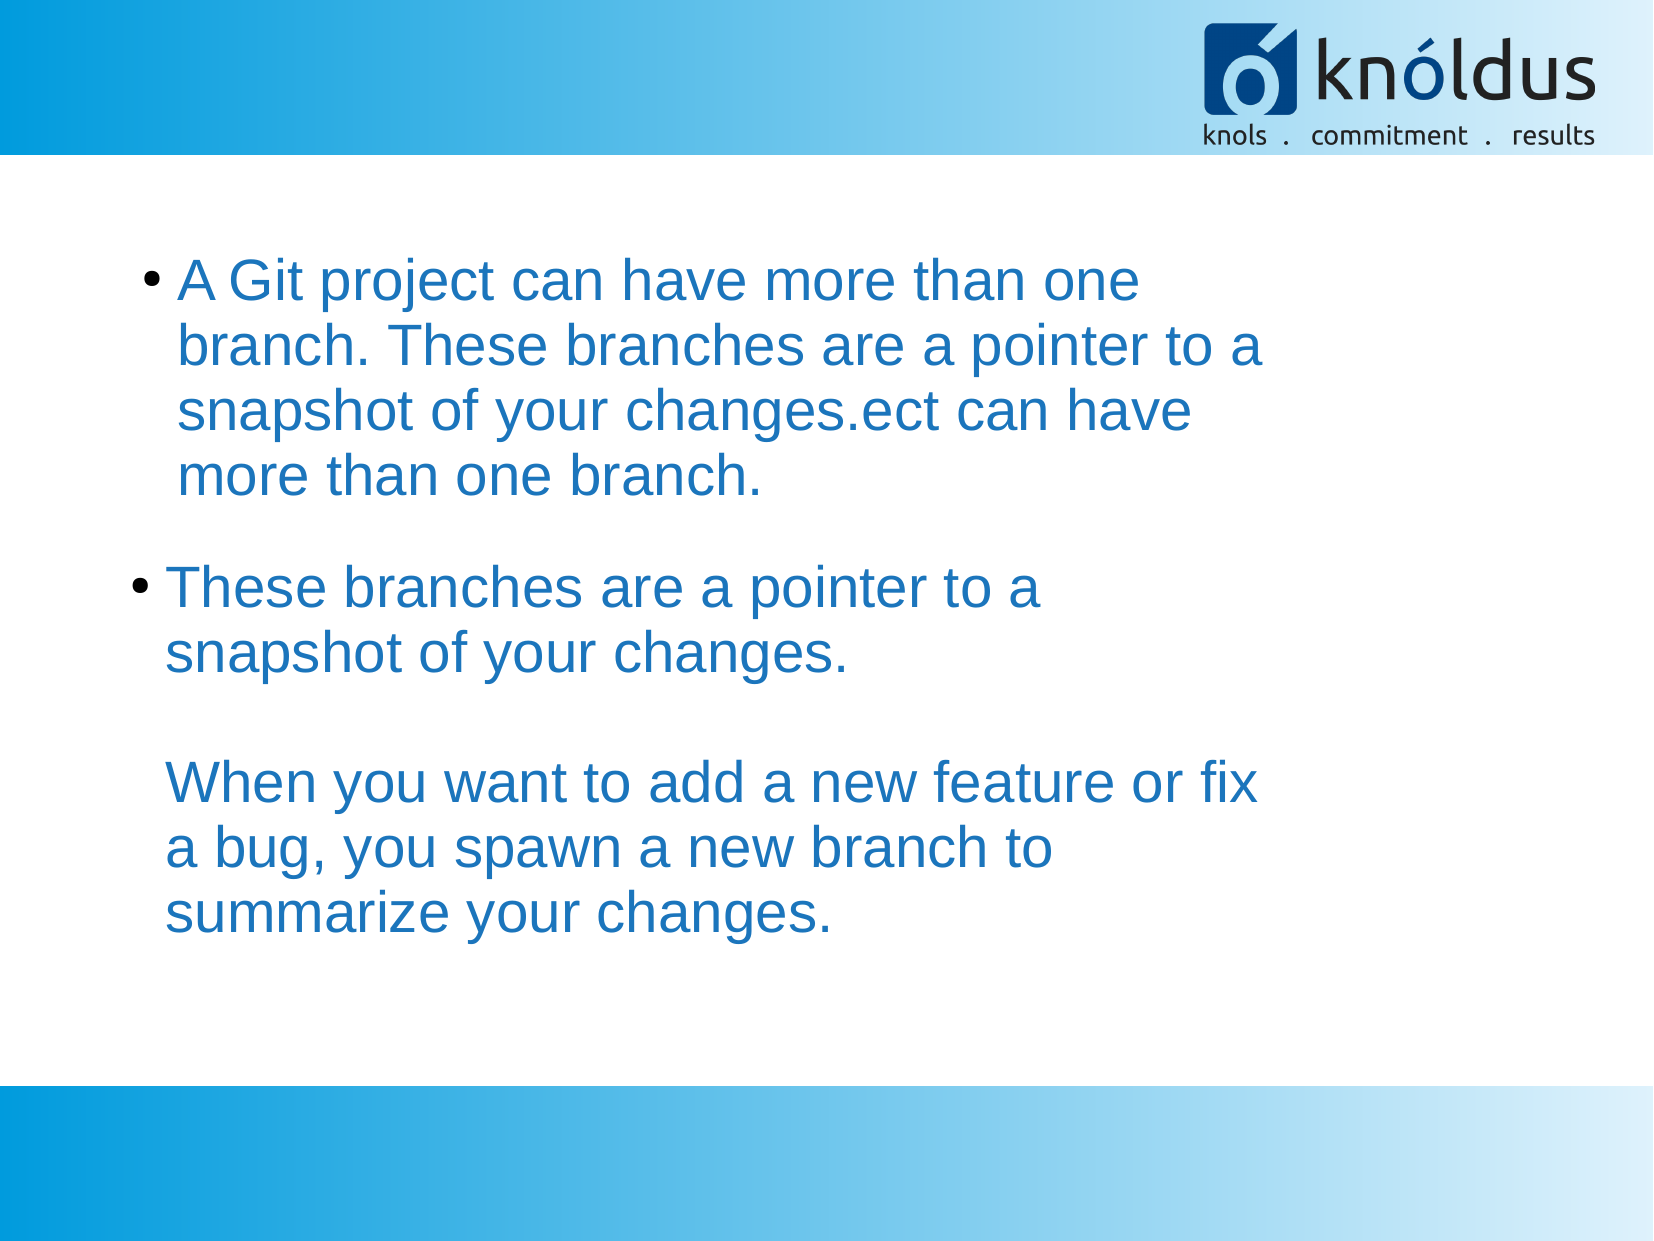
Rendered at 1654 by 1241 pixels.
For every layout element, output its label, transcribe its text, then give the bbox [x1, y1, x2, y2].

title A Git project can have more than one branch. These branches are a pointer to a snapshot of your changes.ect can have more than one branch. [141, 247, 1276, 508]
title These branches are a pointer to a snapshot of your changes. When you want to add a new feature or fix a bug, you spawn a new branch to summarize your changes. [129, 554, 1264, 945]
picture [1204, 23, 1595, 145]
